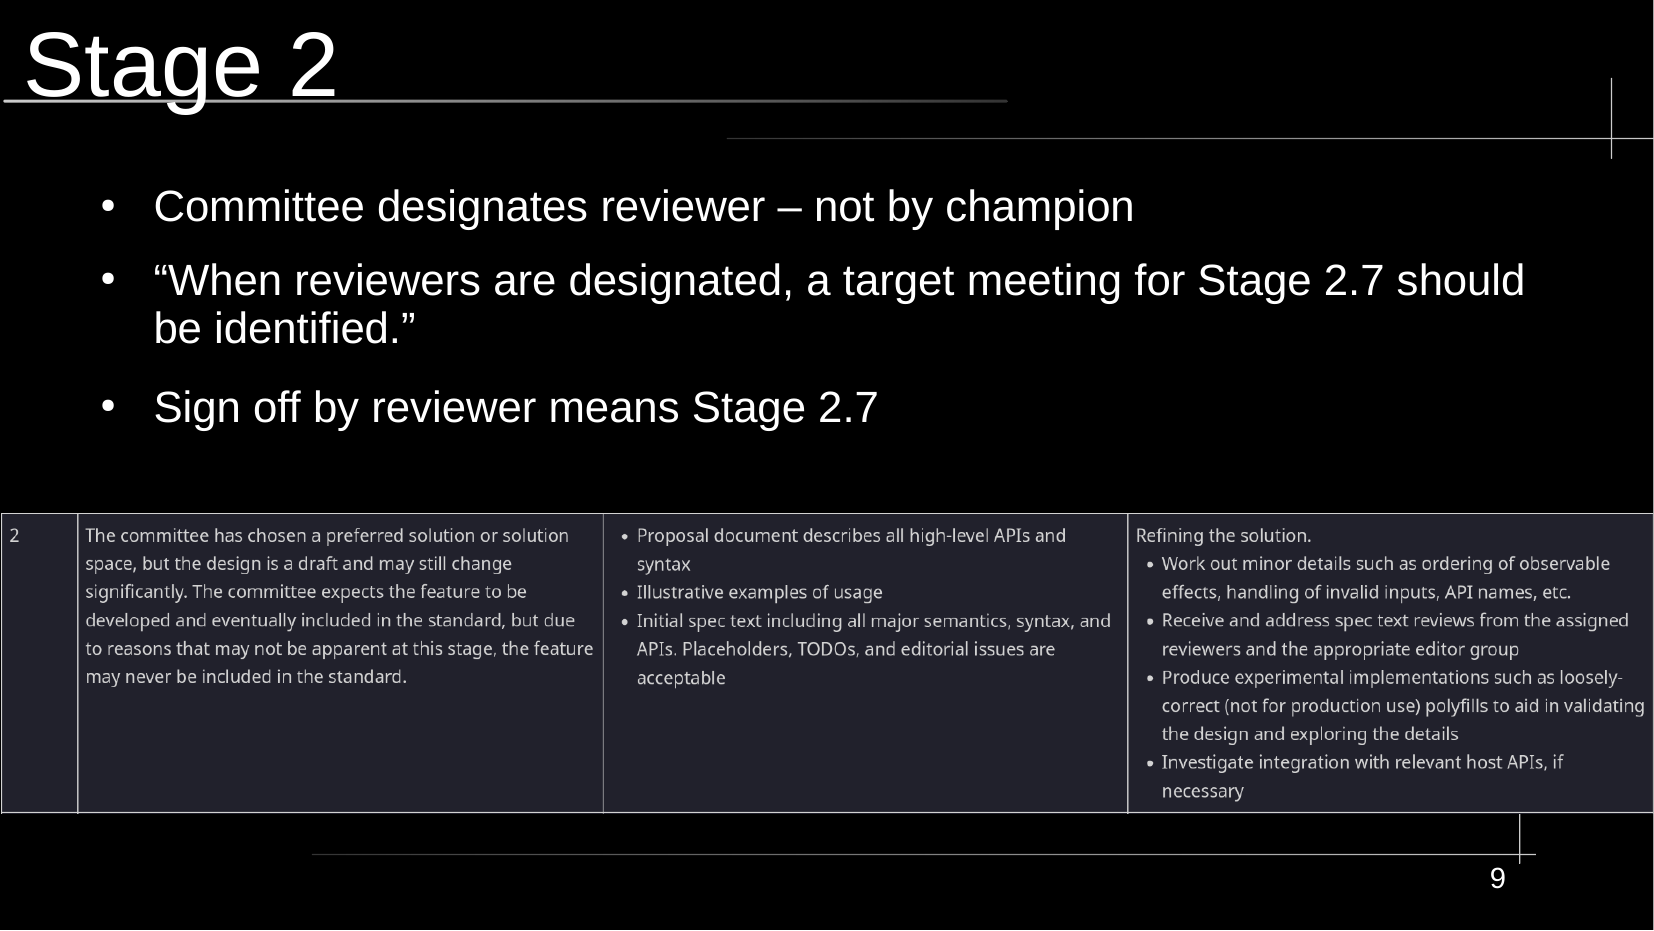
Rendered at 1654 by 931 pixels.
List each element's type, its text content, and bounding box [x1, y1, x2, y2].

picture [1, 513, 1654, 814]
list Committee designates reviewer – not by champion “When reviewers are designated, a target meeting for Stage 2.7 should be identified.” Sign off by reviewer means Stage 2.7 [82, 182, 1571, 513]
title Stage 2 [23, 11, 1589, 119]
